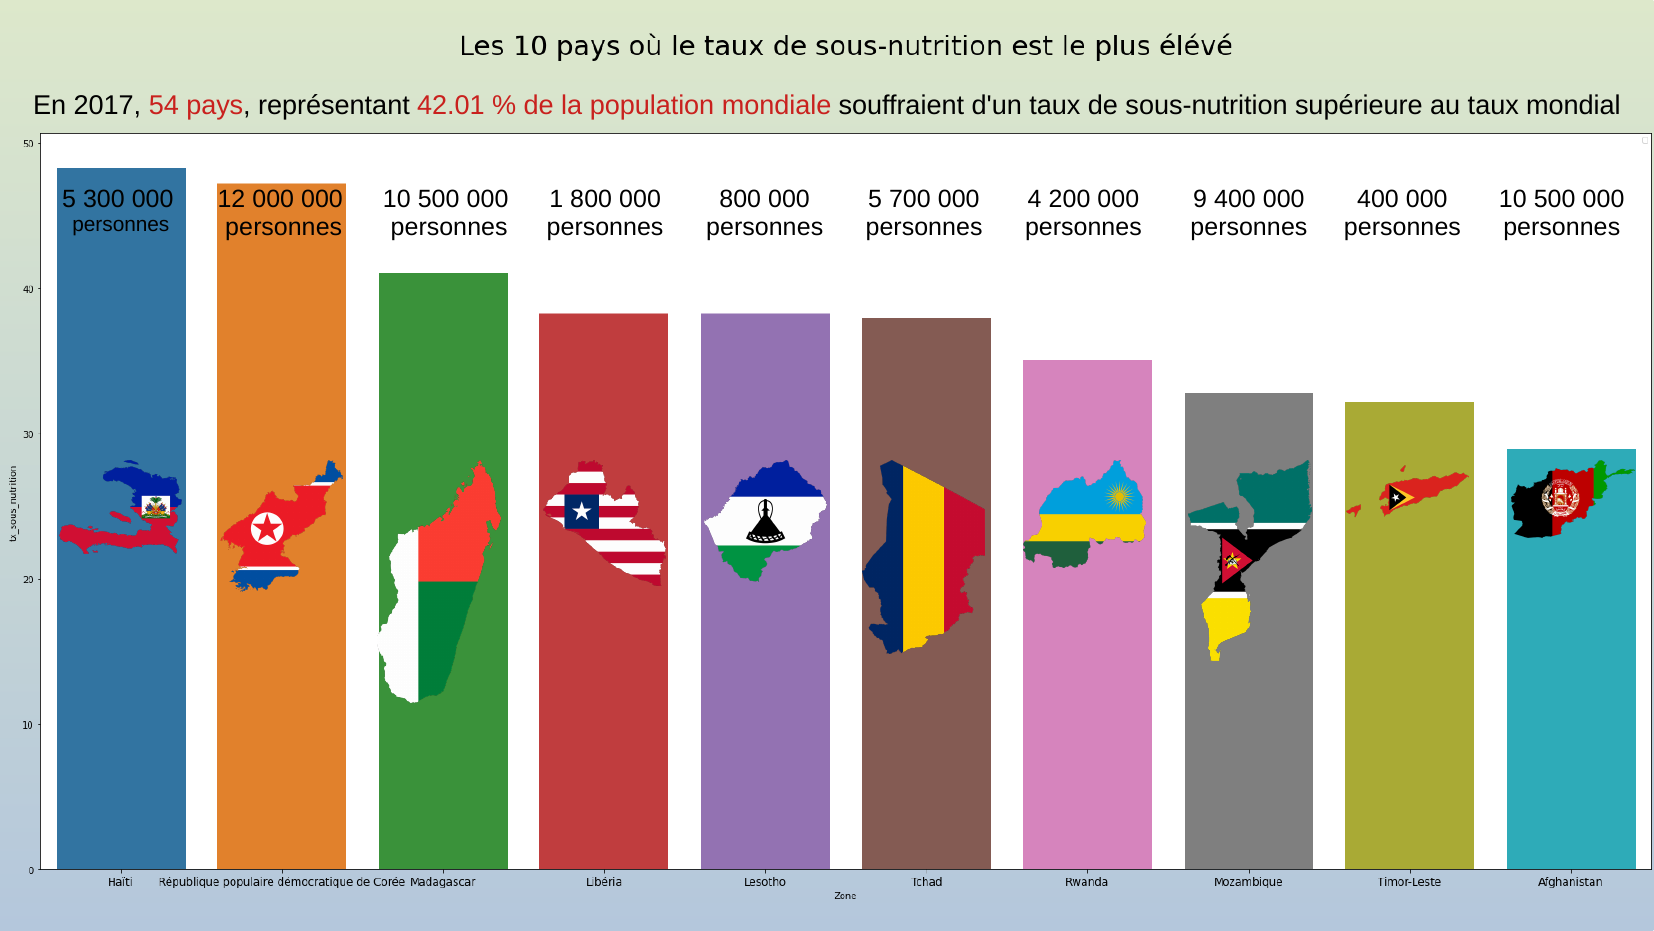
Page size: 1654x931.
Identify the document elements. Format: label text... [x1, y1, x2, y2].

picture [2, 158, 1654, 906]
text_box 800 000 personnes [690, 177, 839, 304]
picture [2, 26, 1654, 82]
text_box 5 300 000 personnes [47, 177, 189, 244]
text_box 10 500 000 personnes [366, 177, 526, 304]
text_box 12 000 000 personnes [200, 177, 361, 304]
text_box 10 500 000 personnes [1482, 177, 1642, 304]
text_box 1 800 000 personnes [531, 177, 680, 304]
text_box En 2017, 54 pays, représentant 42.01 % de la population mondiale souffraient d'un taux de sous-nutrition supérieure au taux mondial [0, 82, 1654, 158]
text_box 5 700 000 personnes [850, 177, 999, 276]
text_box 9 400 000 personnes [1175, 177, 1323, 276]
text_box 4 200 000 personnes [1009, 177, 1158, 276]
text_box 400 000 personnes [1328, 177, 1477, 276]
